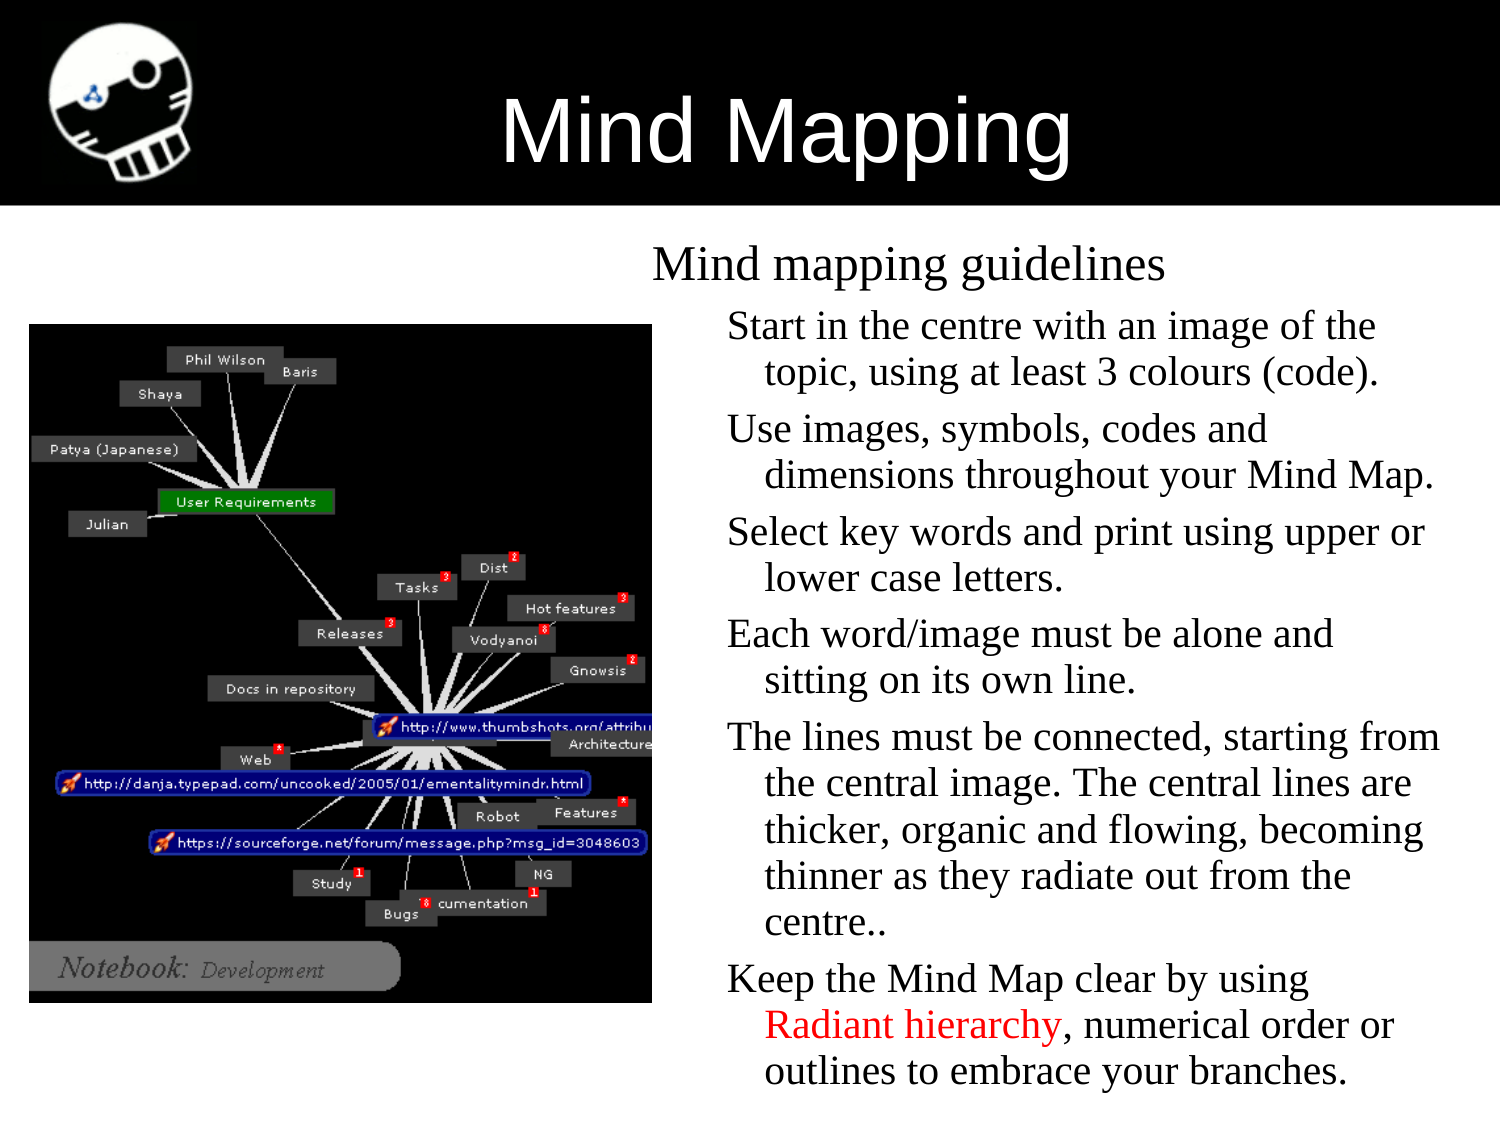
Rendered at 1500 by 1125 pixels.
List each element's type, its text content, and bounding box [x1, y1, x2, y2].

picture [0, 0, 1500, 1125]
title Mind Mapping [150, 13, 1426, 249]
list Mind mapping guidelines Start in the centre with an image of the topic, using at least 3 colours (code). Use images, symbols, codes and dimensions throughout your Mind Map. Select key words and print using upper or lower case letters. Each word/image must be alone and sitting on its own line. The lines must be connected, starting from the central image. The central lines are thicker, organic and flowing, becoming thinner as they radiate out from the centre.. Keep the Mind Map clear by using Radiant hierarchy, numerical order or outlines to embrace your branches. [501, 236, 1447, 1108]
